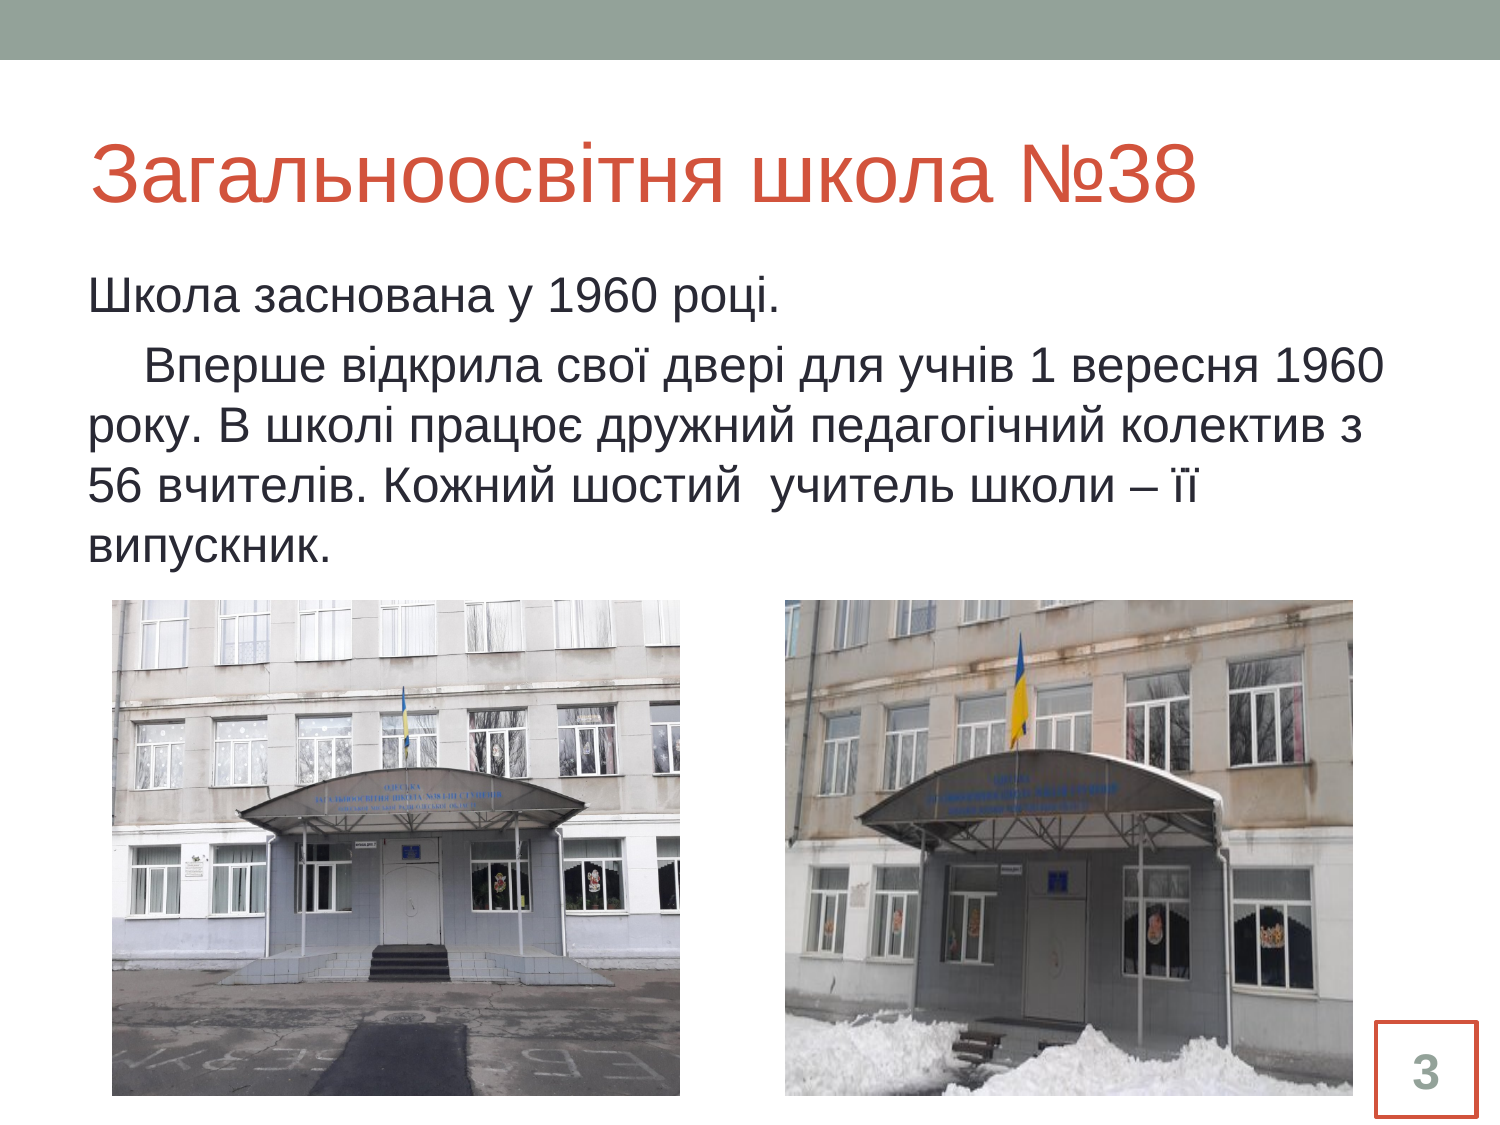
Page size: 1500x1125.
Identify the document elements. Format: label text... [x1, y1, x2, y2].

picture [112, 600, 680, 1096]
picture [785, 600, 1353, 1096]
text_box 3 [1376, 1022, 1476, 1117]
list Школа заснована у 1960 році. Вперше відкрила свої двері для учнів 1 вересня 1960 року. В школі працює дружний педагогічний колектив з 56 вчителів. Кожний шостий учитель школи – її випускник. [72, 255, 1423, 1056]
title Загальноосвітня школа №38 [75, 87, 1426, 251]
